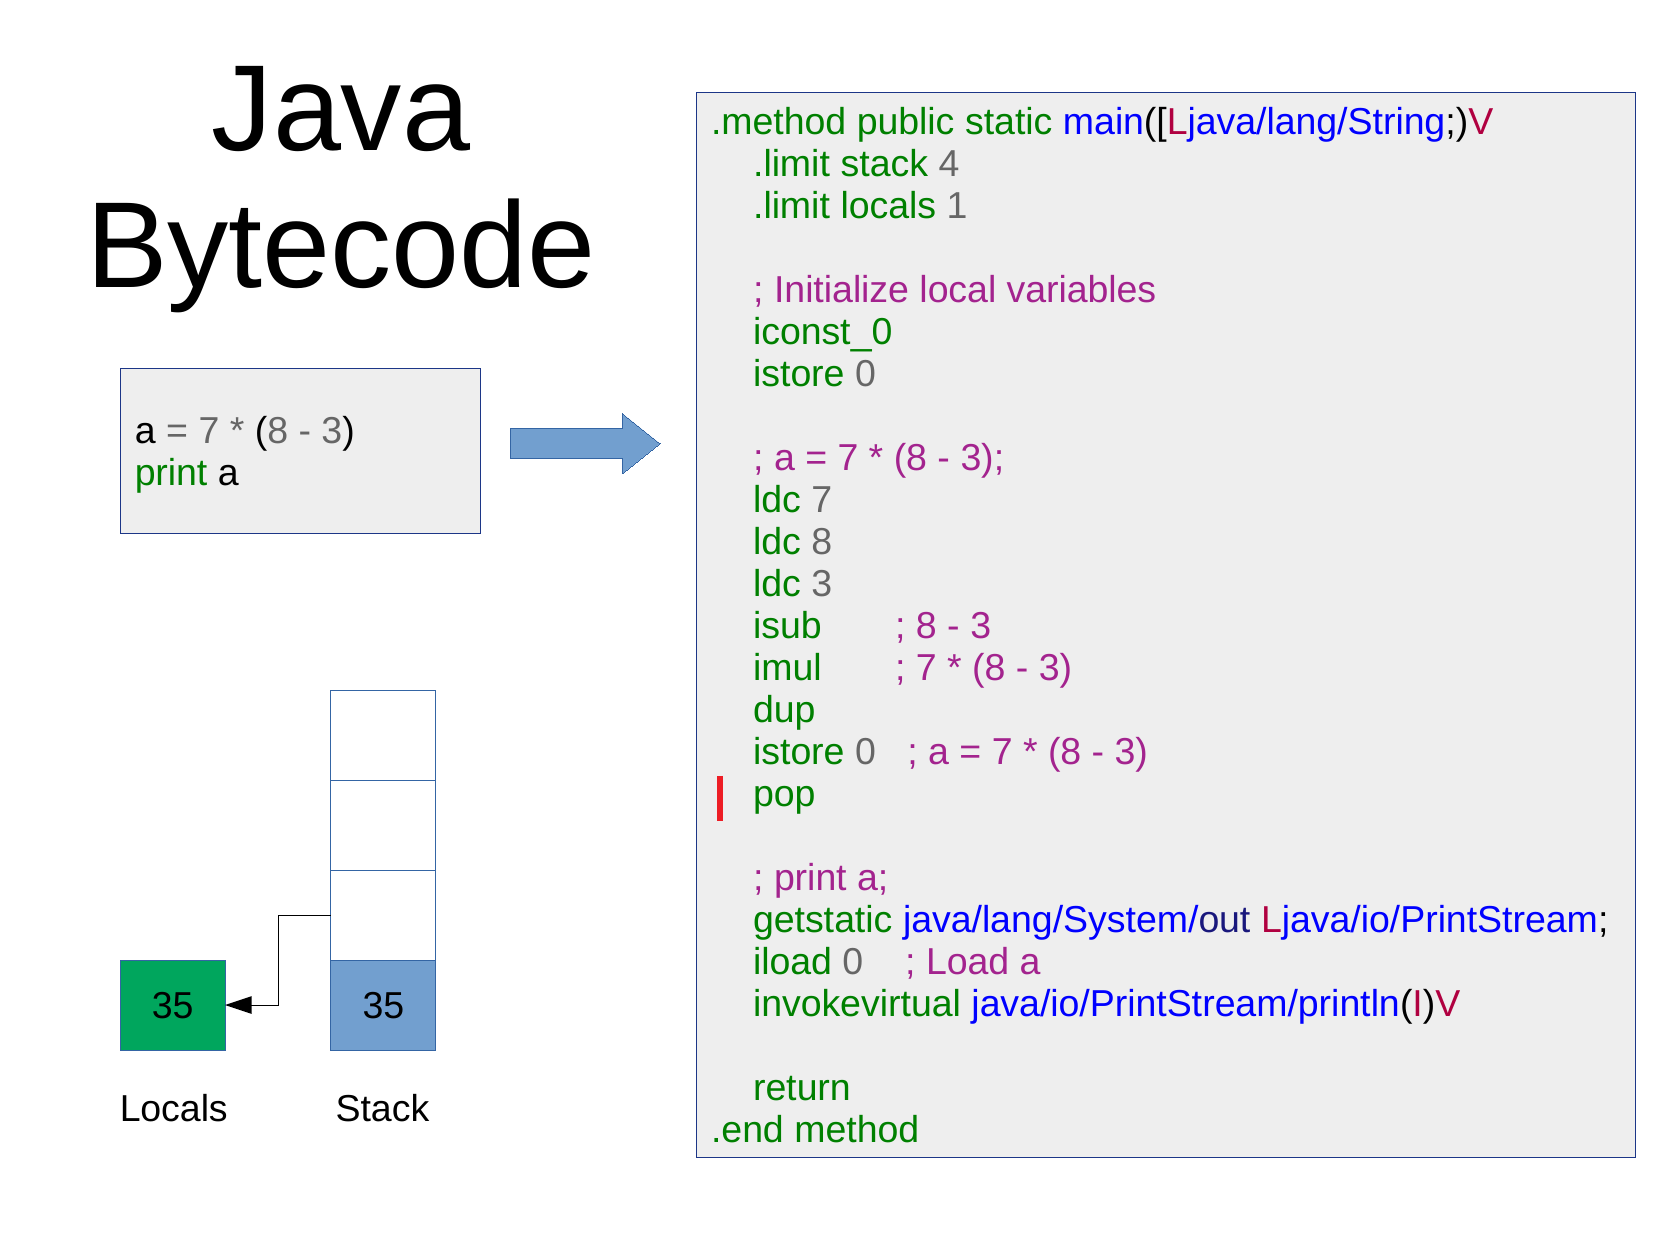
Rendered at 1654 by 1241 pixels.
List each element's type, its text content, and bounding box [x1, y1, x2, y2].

text_box [510, 413, 661, 474]
text_box 35 [120, 960, 226, 1051]
text_box 35 [330, 960, 436, 1051]
text_box Stack [320, 1080, 471, 1137]
text_box .method public static main([Ljava/lang/String;)V .limit stack 4 .limit locals 1 ; Initialize local variables iconst_0 istore 0 ; a = 7 * (8 - 3); ldc 7 ldc 8 ldc 3 isub ; 8 - 3 imul ; 7 * (8 - 3) dup istore 0 ; a = 7 * (8 - 3) pop ; print a; getstatic java/lang/System/out Ljava/io/PrintStream; iload 0 ; Load a invokevirtual java/io/PrintStream/println(I)V return .end method [696, 92, 1636, 1158]
text_box Locals [105, 1080, 256, 1137]
title Java Bytecode [0, 39, 683, 314]
text_box a = 7 * (8 - 3) print a [120, 368, 481, 534]
text_box [330, 690, 436, 960]
